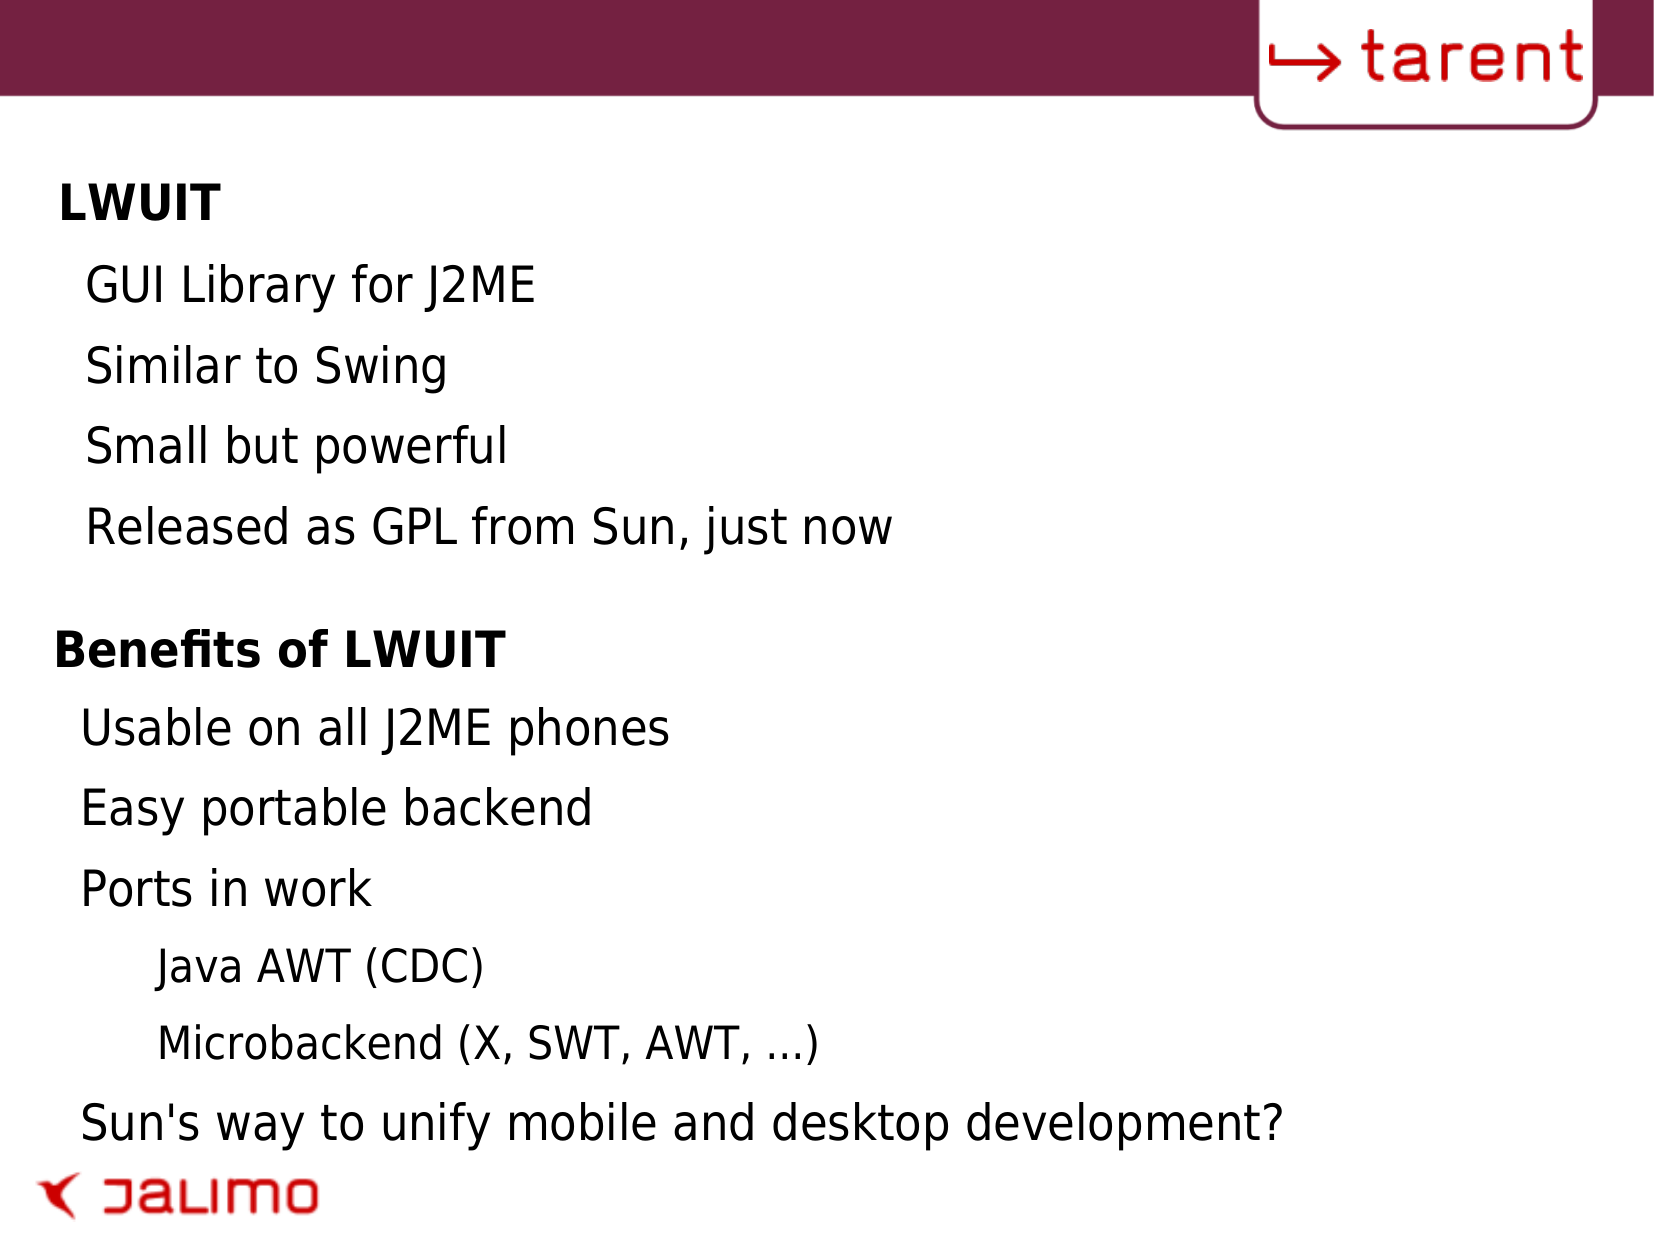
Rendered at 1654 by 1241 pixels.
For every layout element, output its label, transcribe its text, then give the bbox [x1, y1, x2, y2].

list GUI Library for J2ME Similar to Swing Small but powerful Released as GPL from Sun, just now [67, 256, 1580, 556]
picture [0, 0, 1654, 146]
title LWUIT [59, 173, 1625, 232]
list Usable on all J2ME phones Easy portable backend Ports in work Java AWT (CDC) Microbackend (X, SWT, AWT, ...) Sun's way to unify mobile and desktop development? [62, 698, 1575, 1153]
picture [32, 1171, 324, 1222]
list Benefits of LWUIT [35, 621, 1548, 696]
